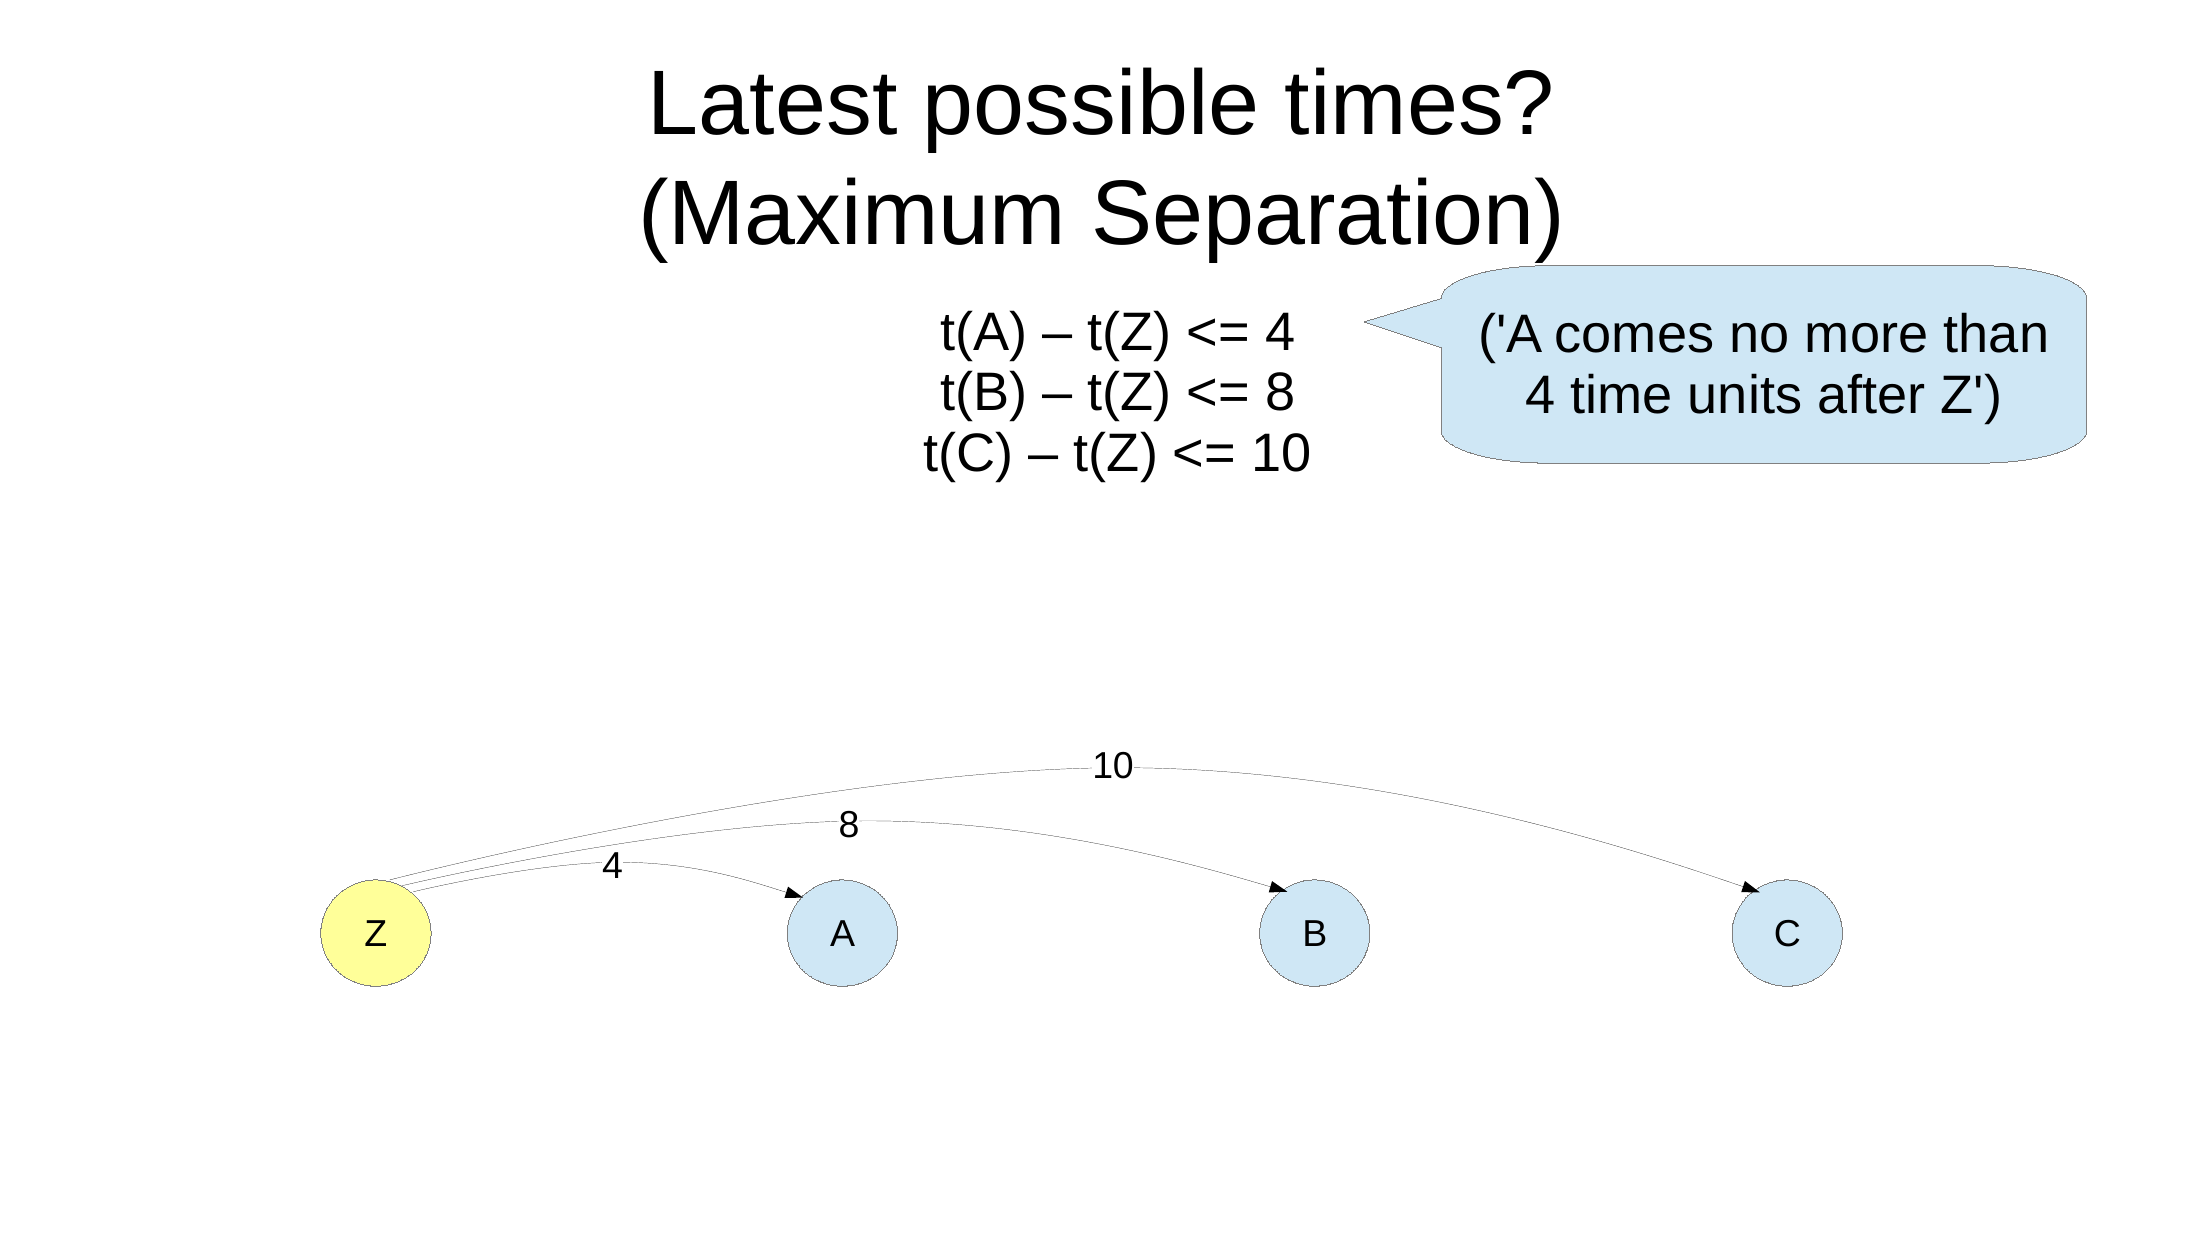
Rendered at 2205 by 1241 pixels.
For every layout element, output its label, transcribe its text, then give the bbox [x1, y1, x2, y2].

text_box 8 [838, 803, 860, 846]
text_box 4 [602, 844, 623, 887]
text_box C [1732, 879, 1843, 987]
title Latest possible times? (Maximum Separation) [110, 49, 2095, 257]
text_box 10 [1092, 744, 1134, 787]
text_box A [787, 879, 898, 987]
text_box Z [320, 879, 432, 987]
text_box ('A comes no more than 4 time units after Z') [1811, 265, 2087, 464]
text_box t(A) – t(Z) <= 4 t(B) – t(Z) <= 8 t(C) – t(Z) <= 10 [425, 256, 1811, 709]
text_box B [1259, 879, 1370, 987]
